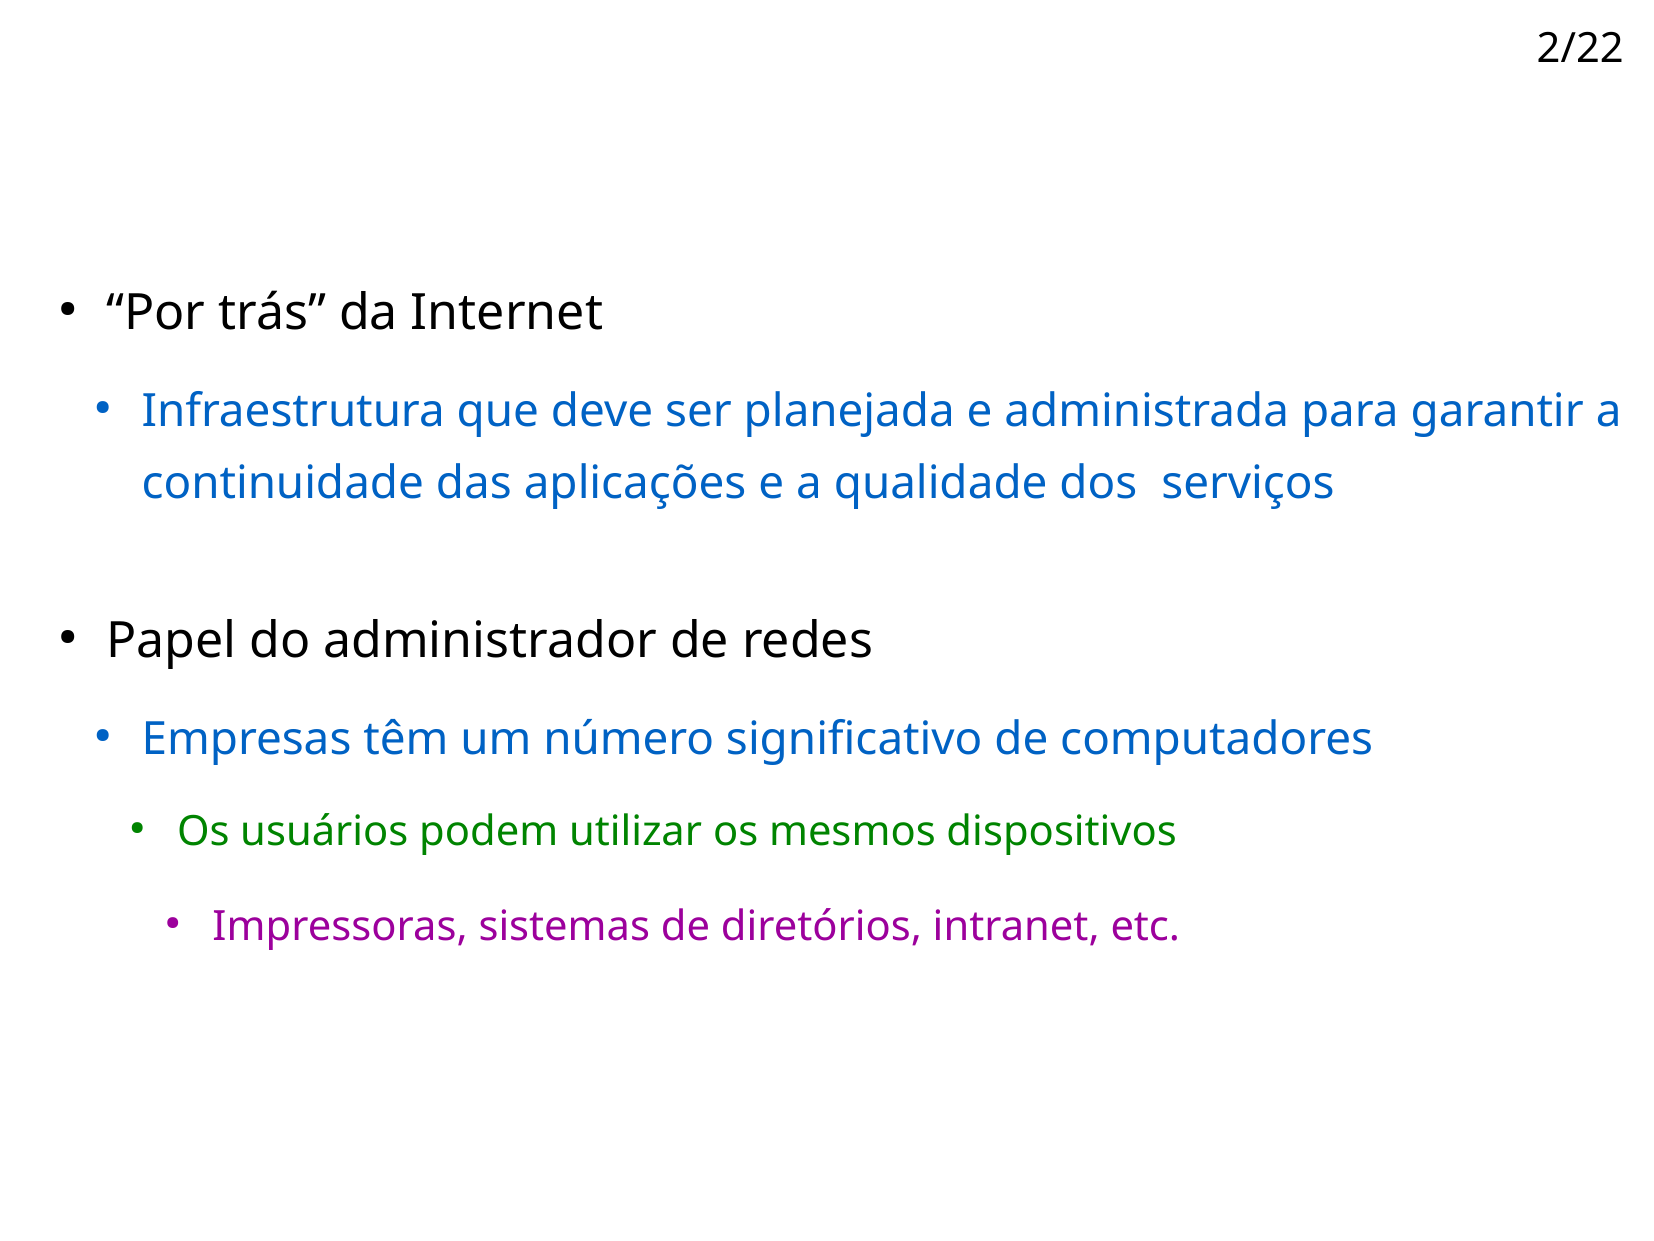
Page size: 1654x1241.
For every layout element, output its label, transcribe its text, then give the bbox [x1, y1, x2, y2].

list “Por trás” da Internet Infraestrutura que deve ser planejada e administrada para garantir a continuidade das aplicações e a qualidade dos serviços Papel do administrador de redes Empresas têm um número significativo de computadores Os usuários podem utilizar os mesmos dispositivos Impressoras, sistemas de diretórios, intranet, etc. [59, 265, 1625, 1211]
